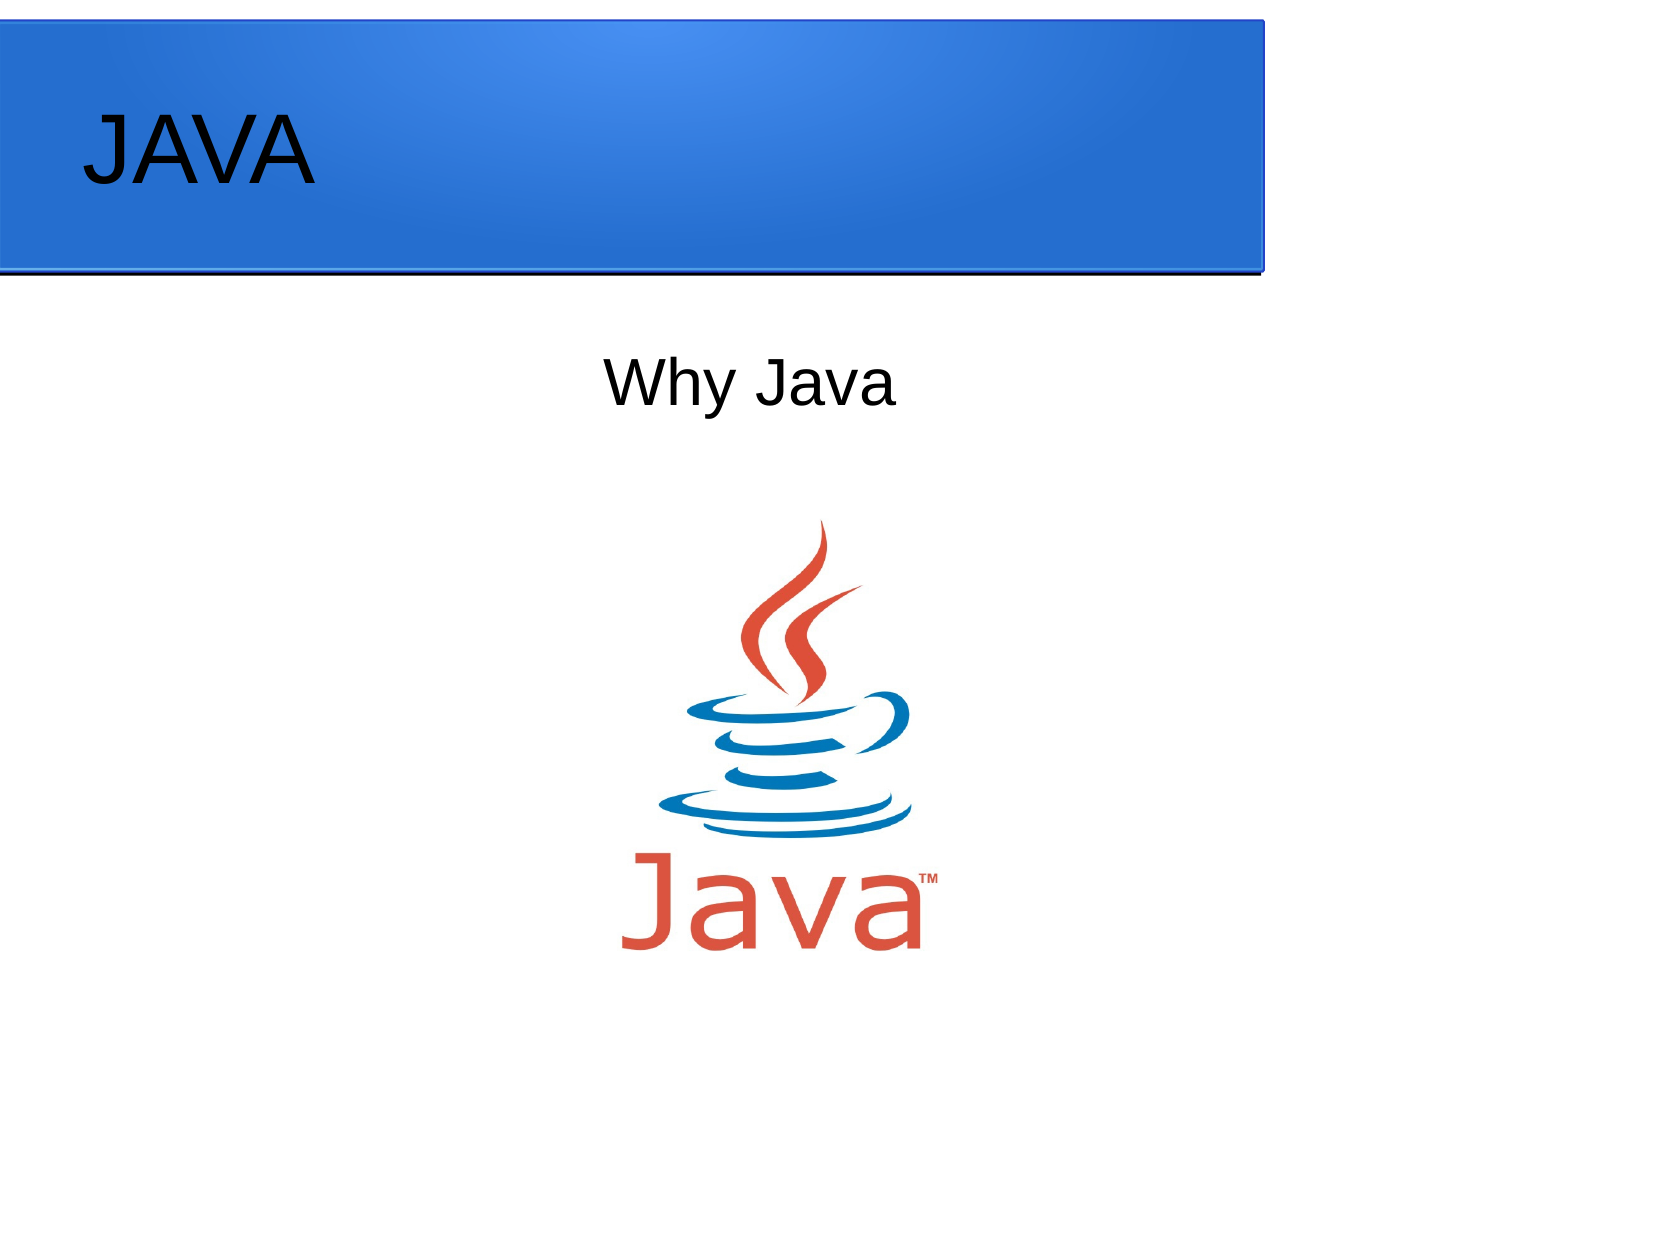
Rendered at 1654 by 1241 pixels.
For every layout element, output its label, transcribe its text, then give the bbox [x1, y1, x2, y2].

picture [375, 509, 1181, 961]
subtitle Why Java [0, 0, 1654, 961]
